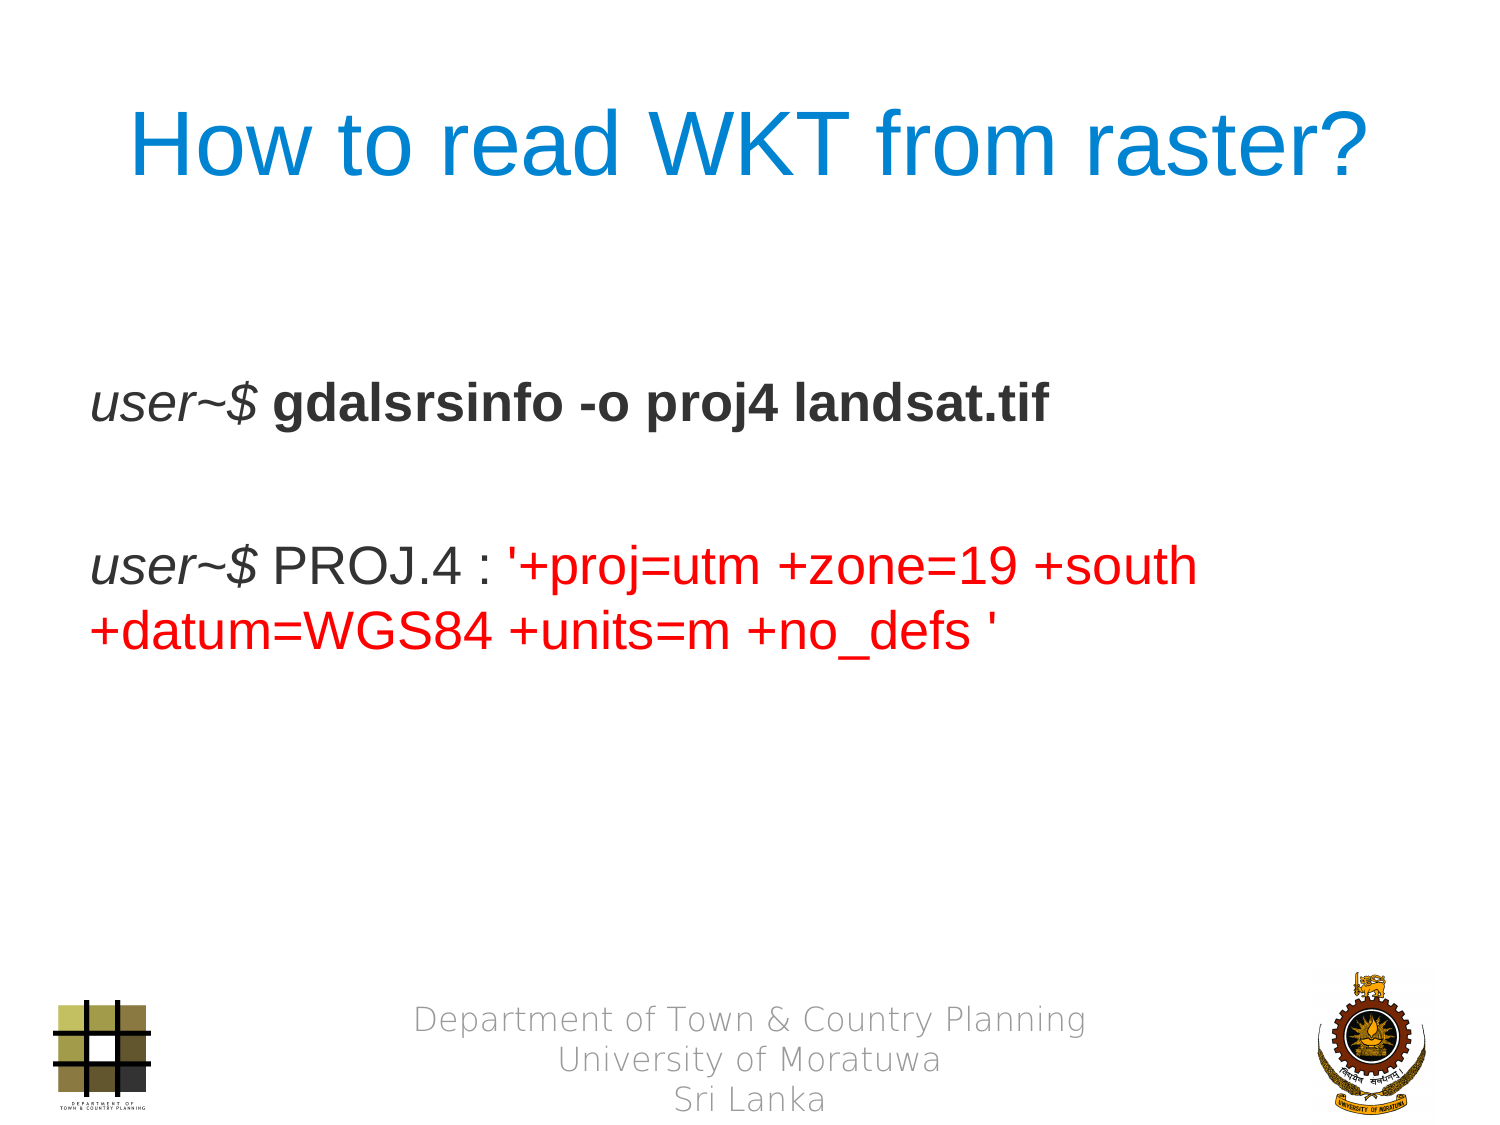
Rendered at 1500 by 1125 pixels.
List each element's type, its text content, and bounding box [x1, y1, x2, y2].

picture [1312, 966, 1435, 1125]
picture [53, 1000, 151, 1110]
title How to read WKT from raster? [75, 45, 1426, 233]
list user~$ gdalsrsinfo -o proj4 landsat.tif user~$ PROJ.4 : '+proj=utm +zone=19 +south +datum=WGS84 +units=m +no_defs ' [75, 262, 1426, 916]
